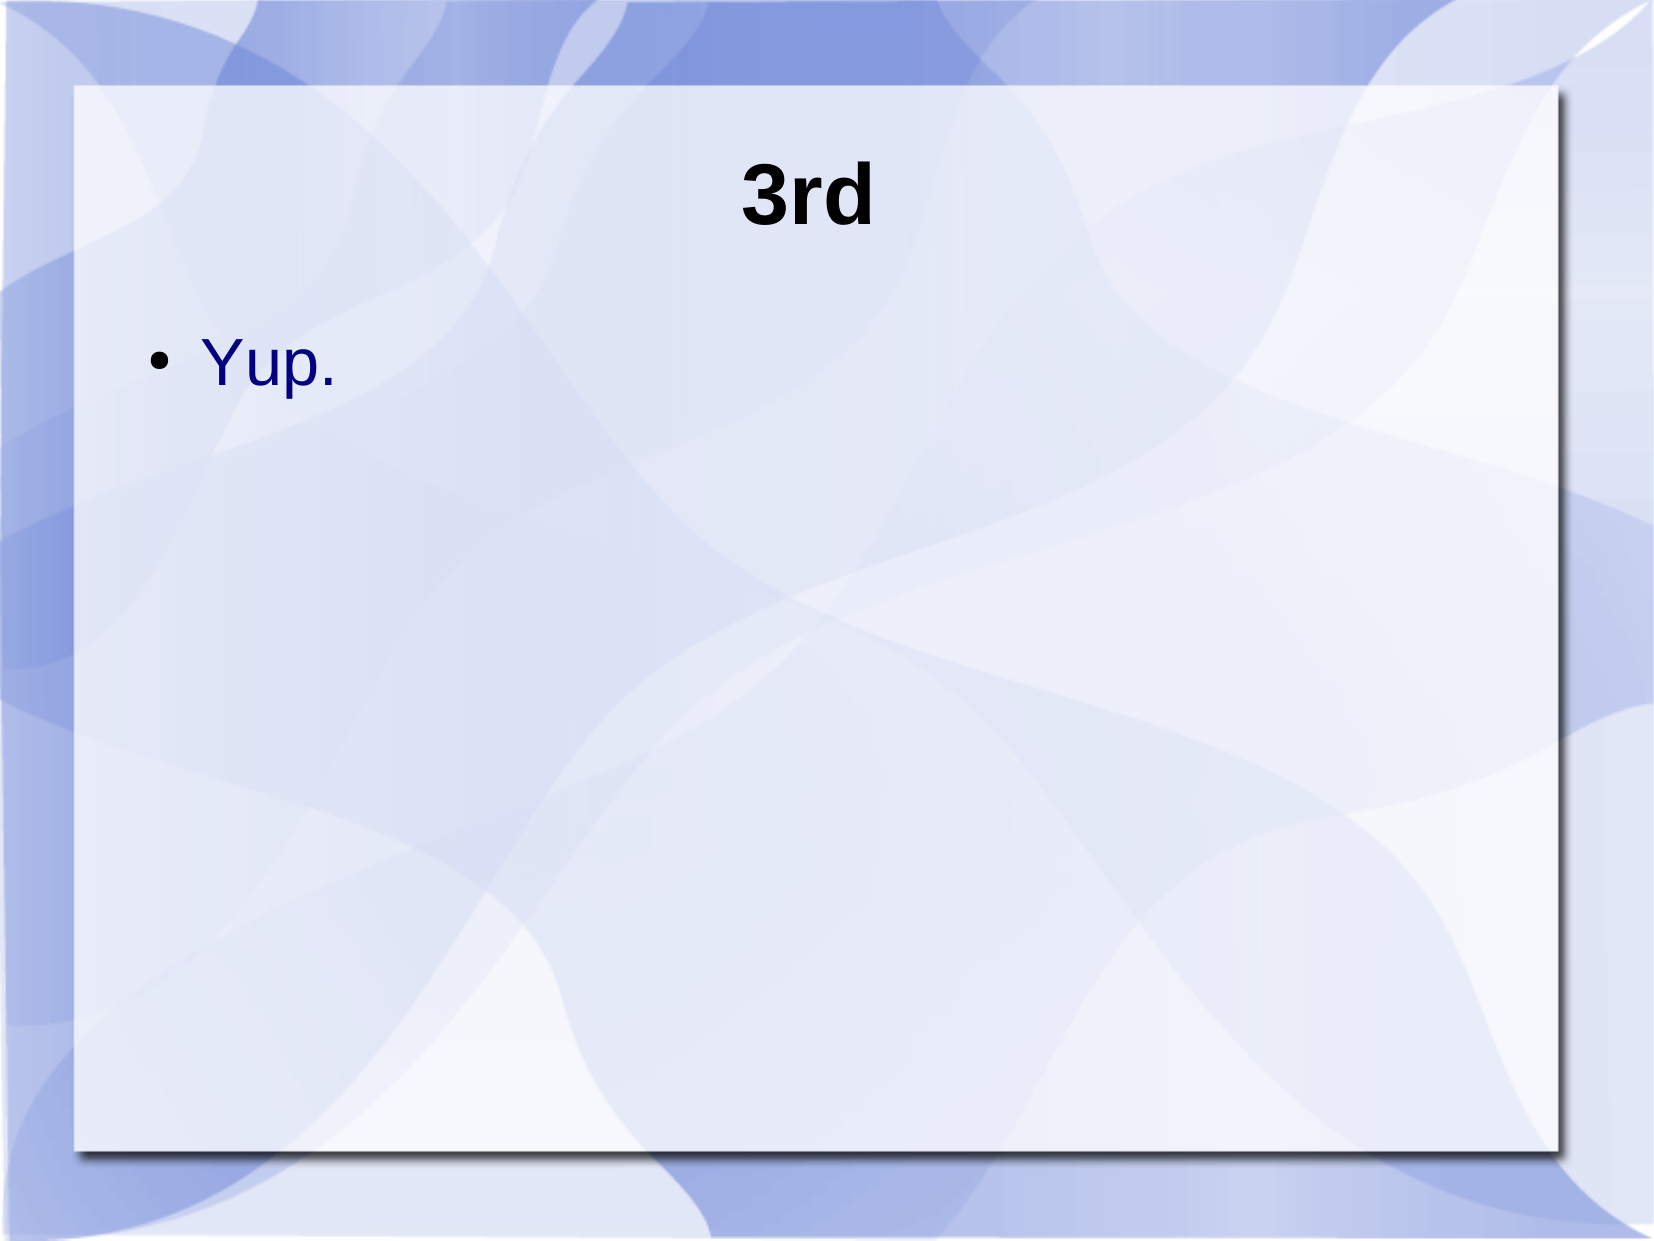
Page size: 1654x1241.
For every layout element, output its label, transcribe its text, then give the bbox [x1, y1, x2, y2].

title 3rd [82, 90, 1536, 298]
list Yup. [129, 324, 1489, 1235]
picture [0, 0, 1654, 1241]
